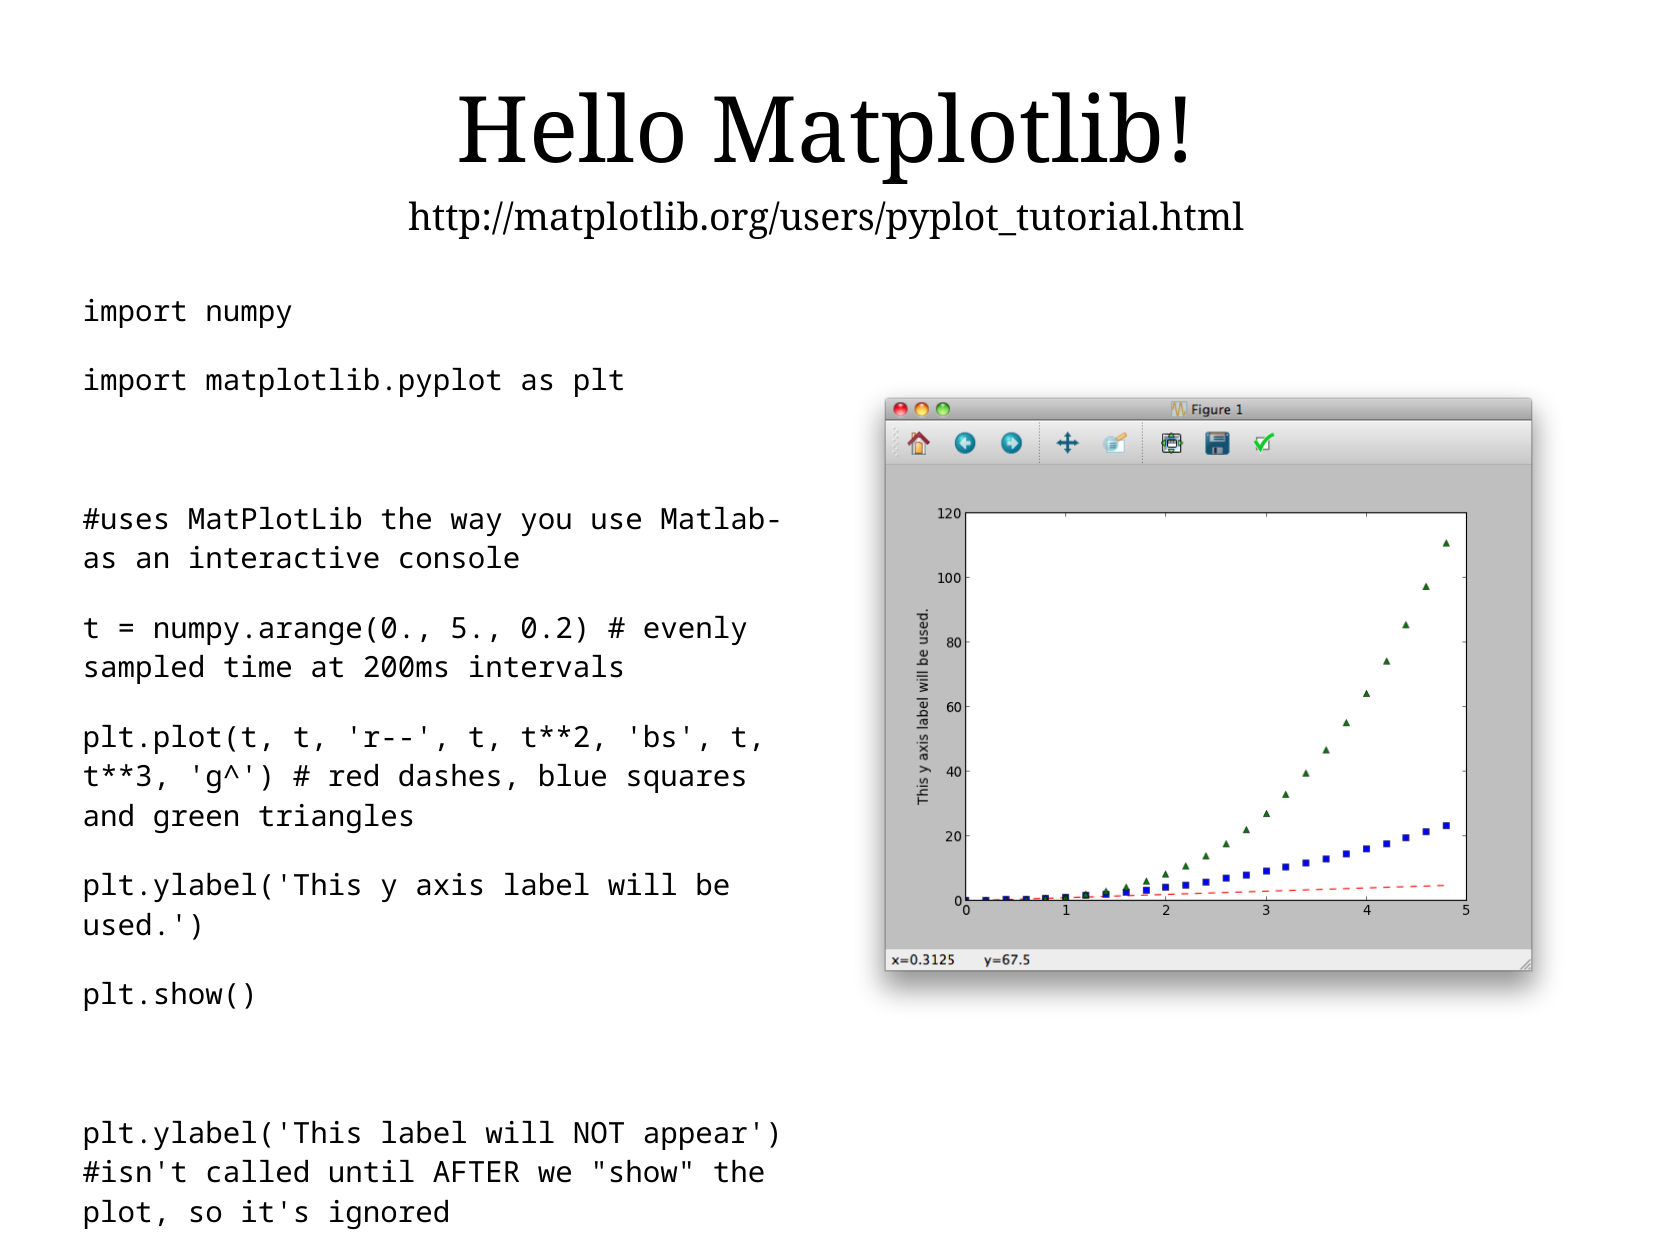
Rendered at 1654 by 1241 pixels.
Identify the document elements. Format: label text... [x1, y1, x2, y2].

title Hello Matplotlib! http://matplotlib.org/users/pyplot_tutorial.html [82, 49, 1571, 257]
picture [845, 373, 1572, 1026]
list import numpy import matplotlib.pyplot as plt #uses MatPlotLib the way you use Matlab- as an interactive console t = numpy.arange(0., 5., 0.2) # evenly sampled time at 200ms intervals plt.plot(t, t, 'r--', t, t**2, 'bs', t, t**3, 'g^') # red dashes, blue squares and green triangles plt.ylabel('This y axis label will be used.') plt.show() plt.ylabel('This label will NOT appear') #isn't called until AFTER we "show" the plot, so it's ignored [82, 290, 809, 1109]
